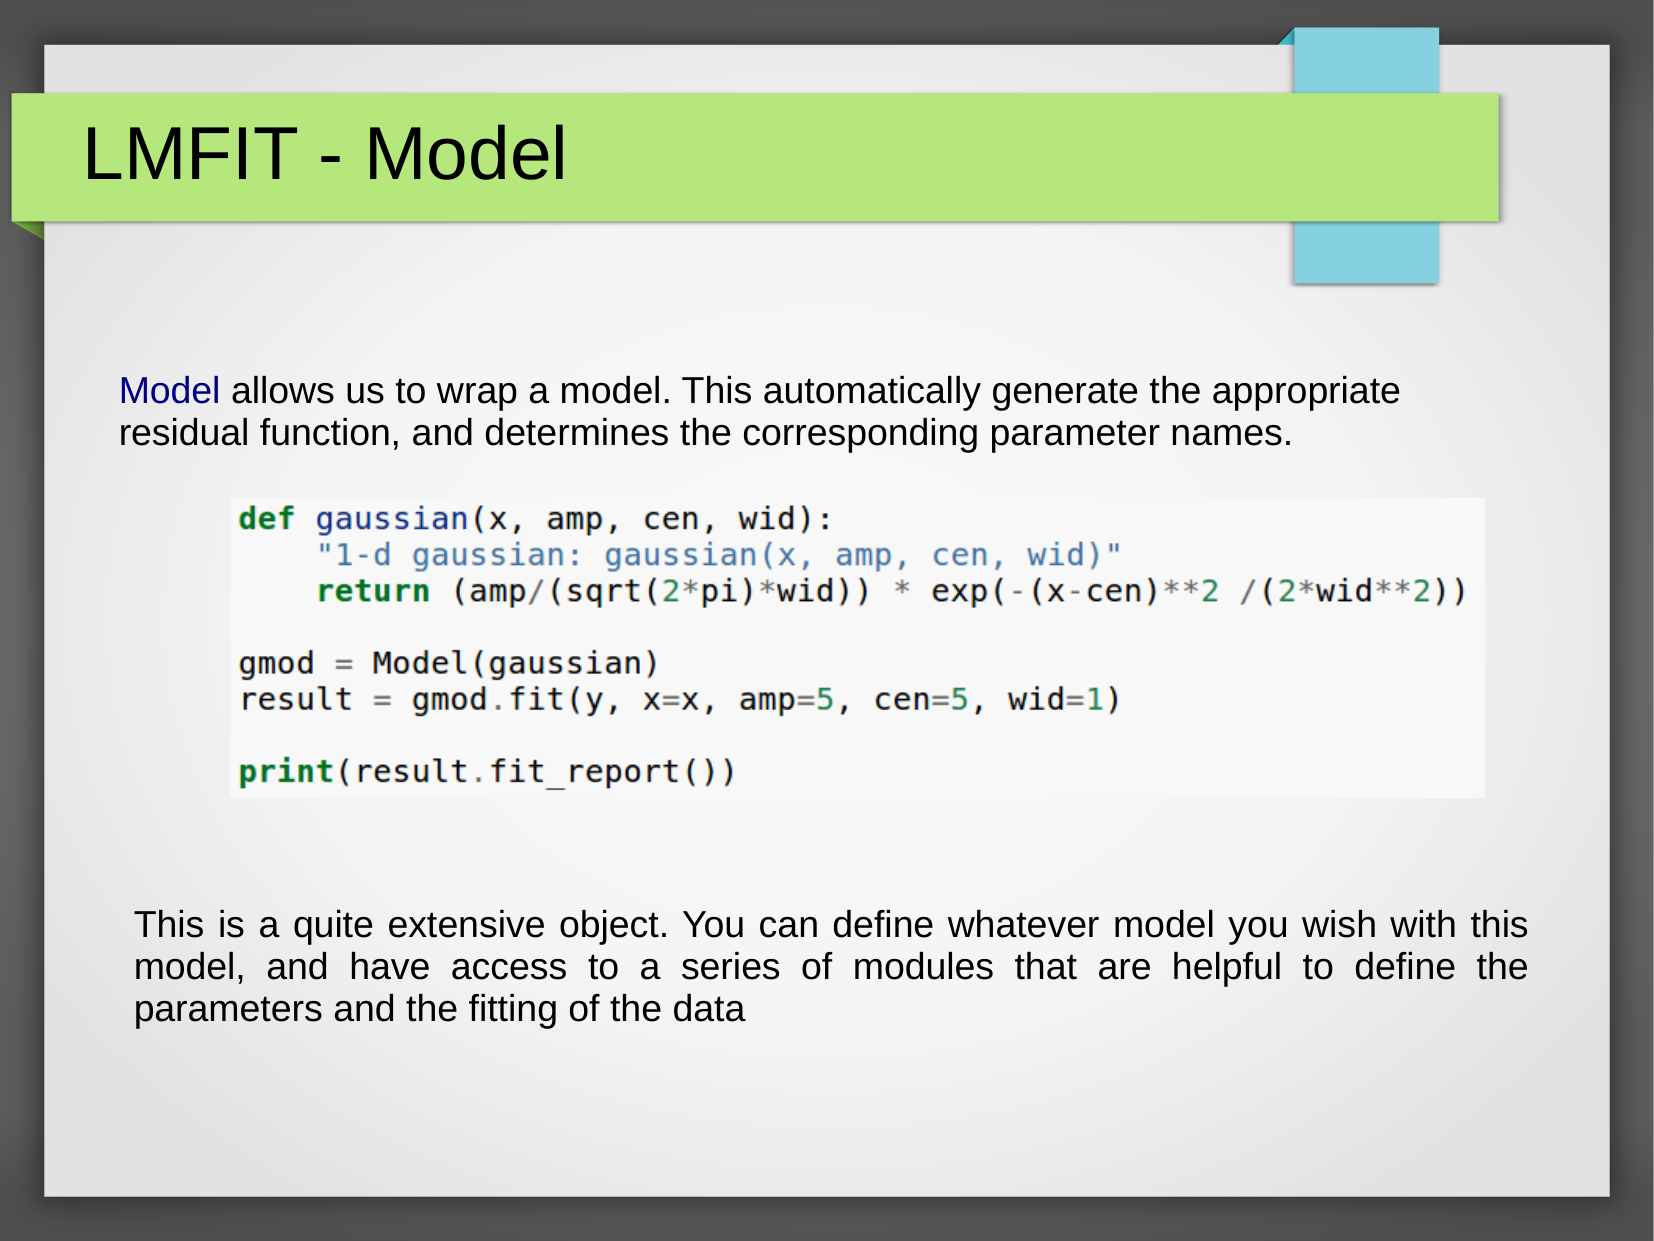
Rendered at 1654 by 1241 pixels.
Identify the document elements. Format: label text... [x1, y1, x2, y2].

picture [0, 0, 1654, 1241]
title LMFIT - Model [82, 94, 1264, 213]
text_box Model allows us to wrap a model. This automatically generate the appropriate residual function, and determines the corresponding parameter names. [104, 362, 1440, 462]
text_box This is a quite extensive object. You can define whatever model you wish with this model, and have access to a series of modules that are helpful to define the parameters and the fitting of the data [119, 896, 1545, 1038]
